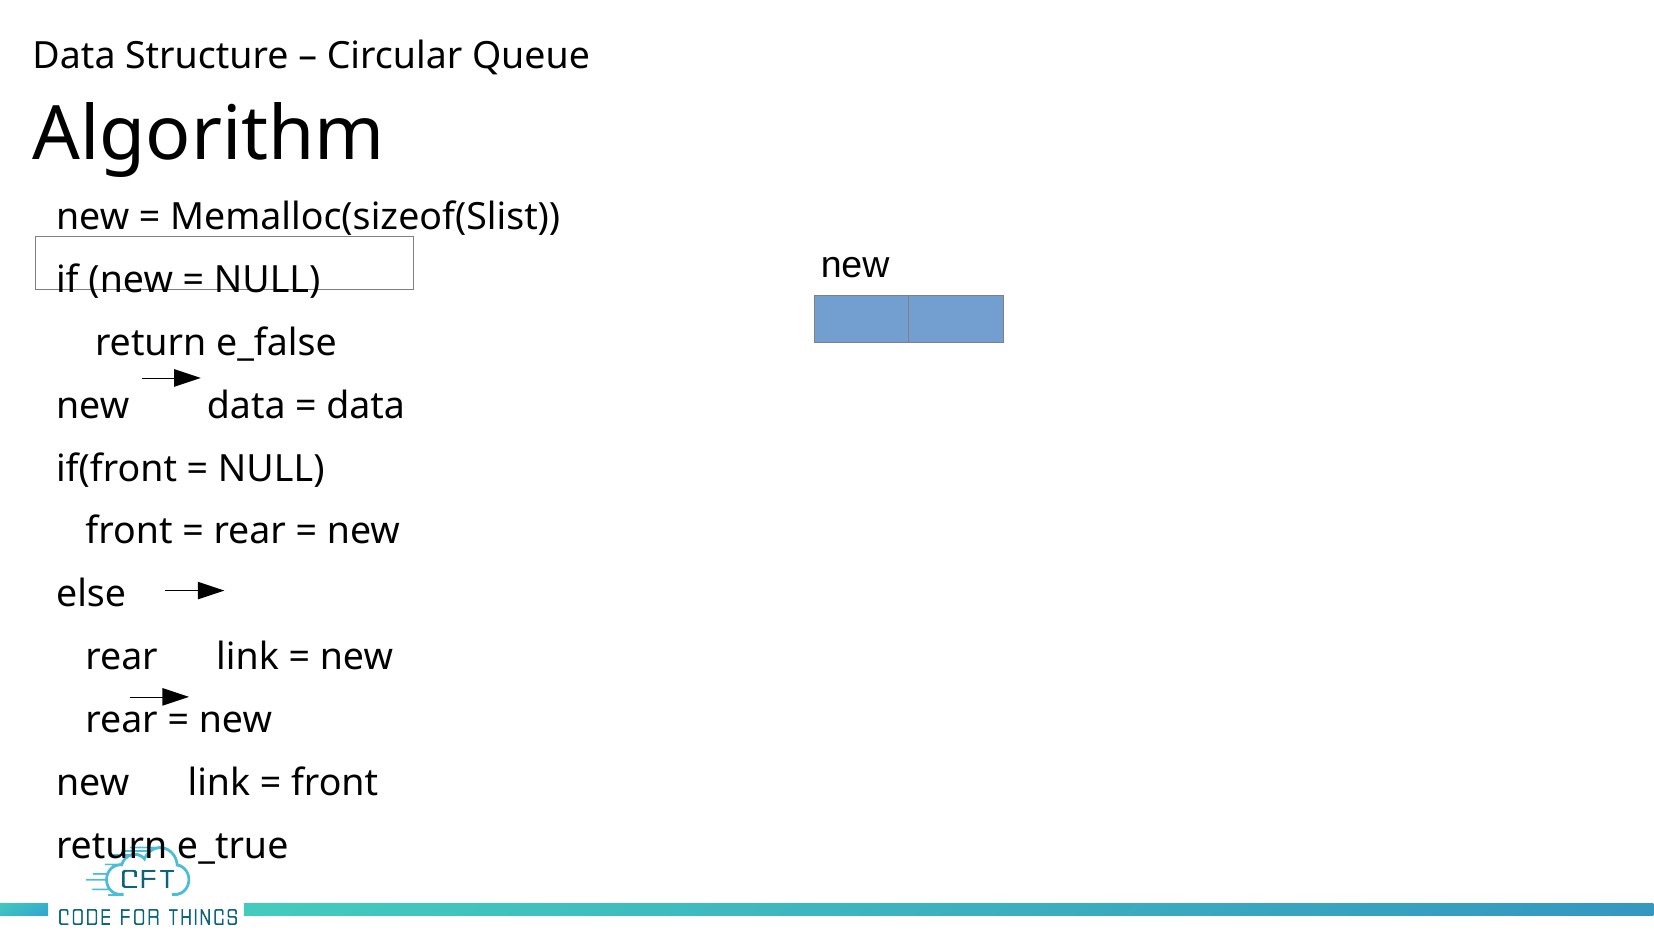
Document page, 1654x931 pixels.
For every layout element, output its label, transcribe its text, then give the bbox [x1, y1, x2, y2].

text_box new [806, 236, 915, 294]
picture [59, 851, 237, 925]
text_box new = Memalloc(sizeof(Slist)) if (new = NULL) return e_false new data = data if(front = NULL) front = rear = new else rear link = new rear = new new link = front return e_true [0, 182, 709, 851]
picture [111, 851, 121, 856]
title Data Structure – Circular Queue Algorithm [32, 11, 1524, 199]
text_box [814, 295, 1004, 343]
